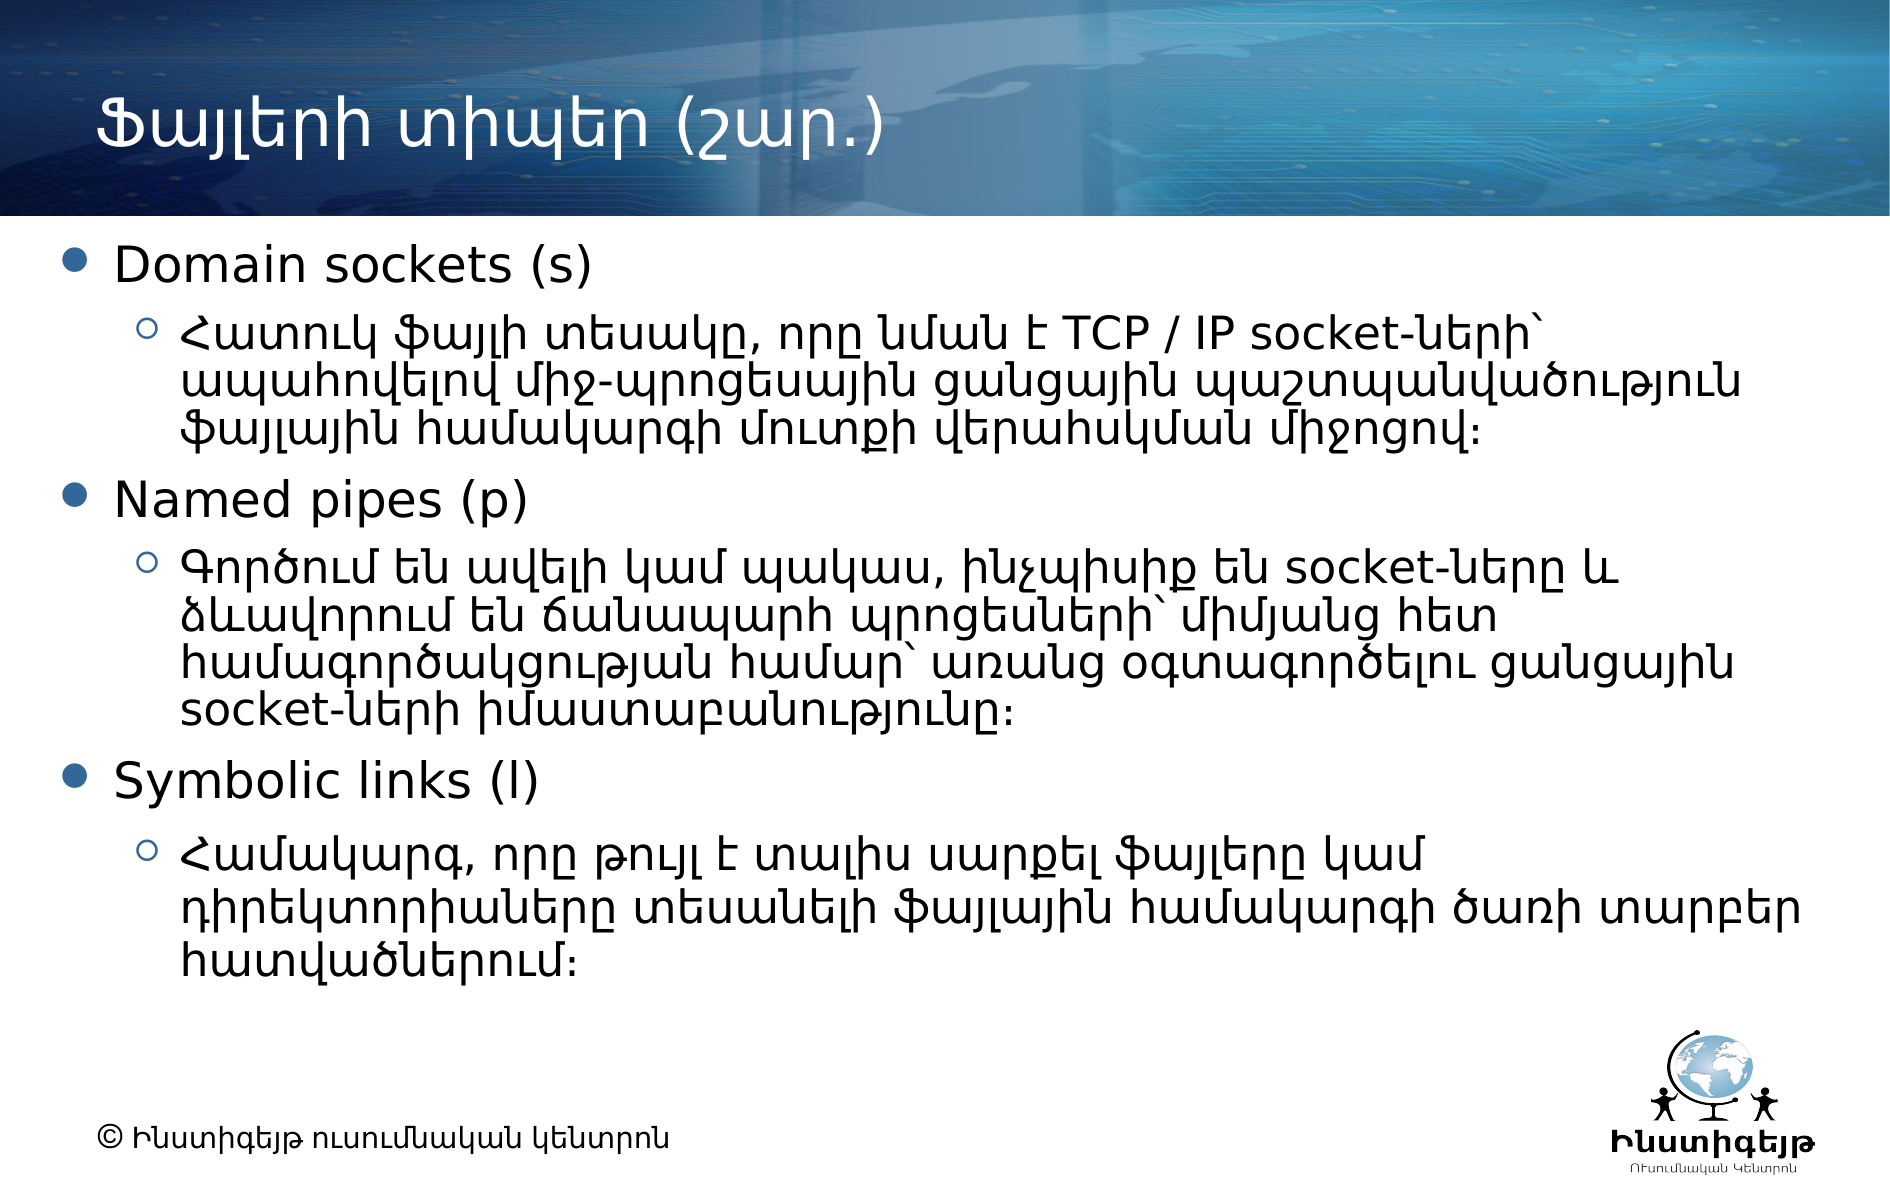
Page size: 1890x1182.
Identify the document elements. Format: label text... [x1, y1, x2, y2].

list Domain sockets (s) Հատուկ ֆայլի տեսակը, որը նման է TCP / IP socket-ների՝ ապահովելով միջ-պրոցեսային ցանցային պաշտպանվածություն ֆայլային համակարգի մուտքի վերահսկման միջոցով։ Named pipes (p) Գործում են ավելի կամ պակաս, ինչպիսիք են socket-ները և ձևավորում են ճանապարհ պրոցեսների՝ միմյանց հետ համագործակցության համար՝ առանց օգտագործելու ցանցային socket-ների իմաստաբանությունը։ Symbolic links (l) Համակարգ, որը թույլ է տալիս սարքել ֆայլերը կամ դիրեկտորիաները տեսանելի ֆայլային համակարգի ծառի տարբեր հատվածներում։ [59, 236, 1831, 988]
title Ֆայլերի տիպեր (շար․) [94, 47, 1793, 217]
picture [1612, 1030, 1815, 1175]
picture [0, 0, 1890, 216]
